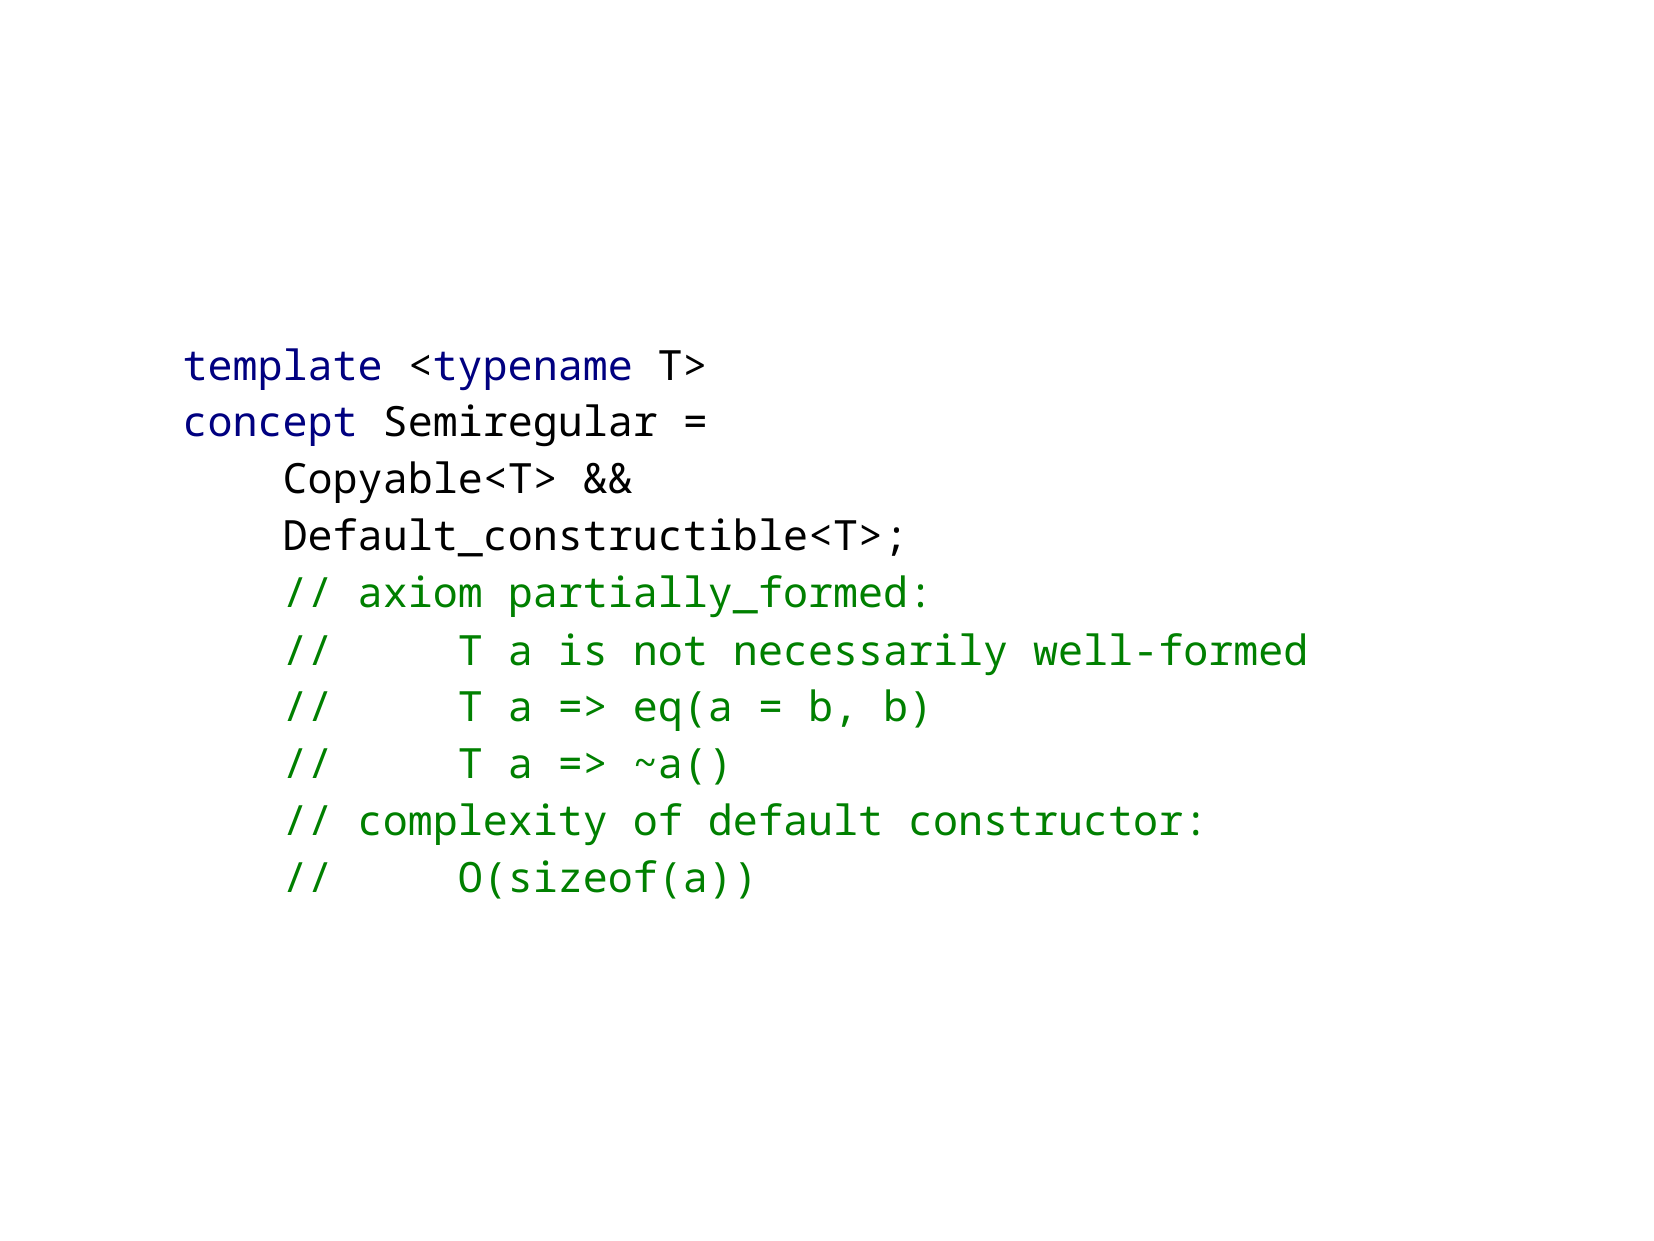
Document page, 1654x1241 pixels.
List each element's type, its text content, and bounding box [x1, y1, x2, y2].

subtitle template <typename T> concept Semiregular = Copyable<T> && Default_constructible<T>; // axiom partially_formed: // T a is not necessarily well-formed // T a => eq(a = b, b) // T a => ~a() // complexity of default constructor: // O(sizeof(a)) [82, 260, 1571, 980]
